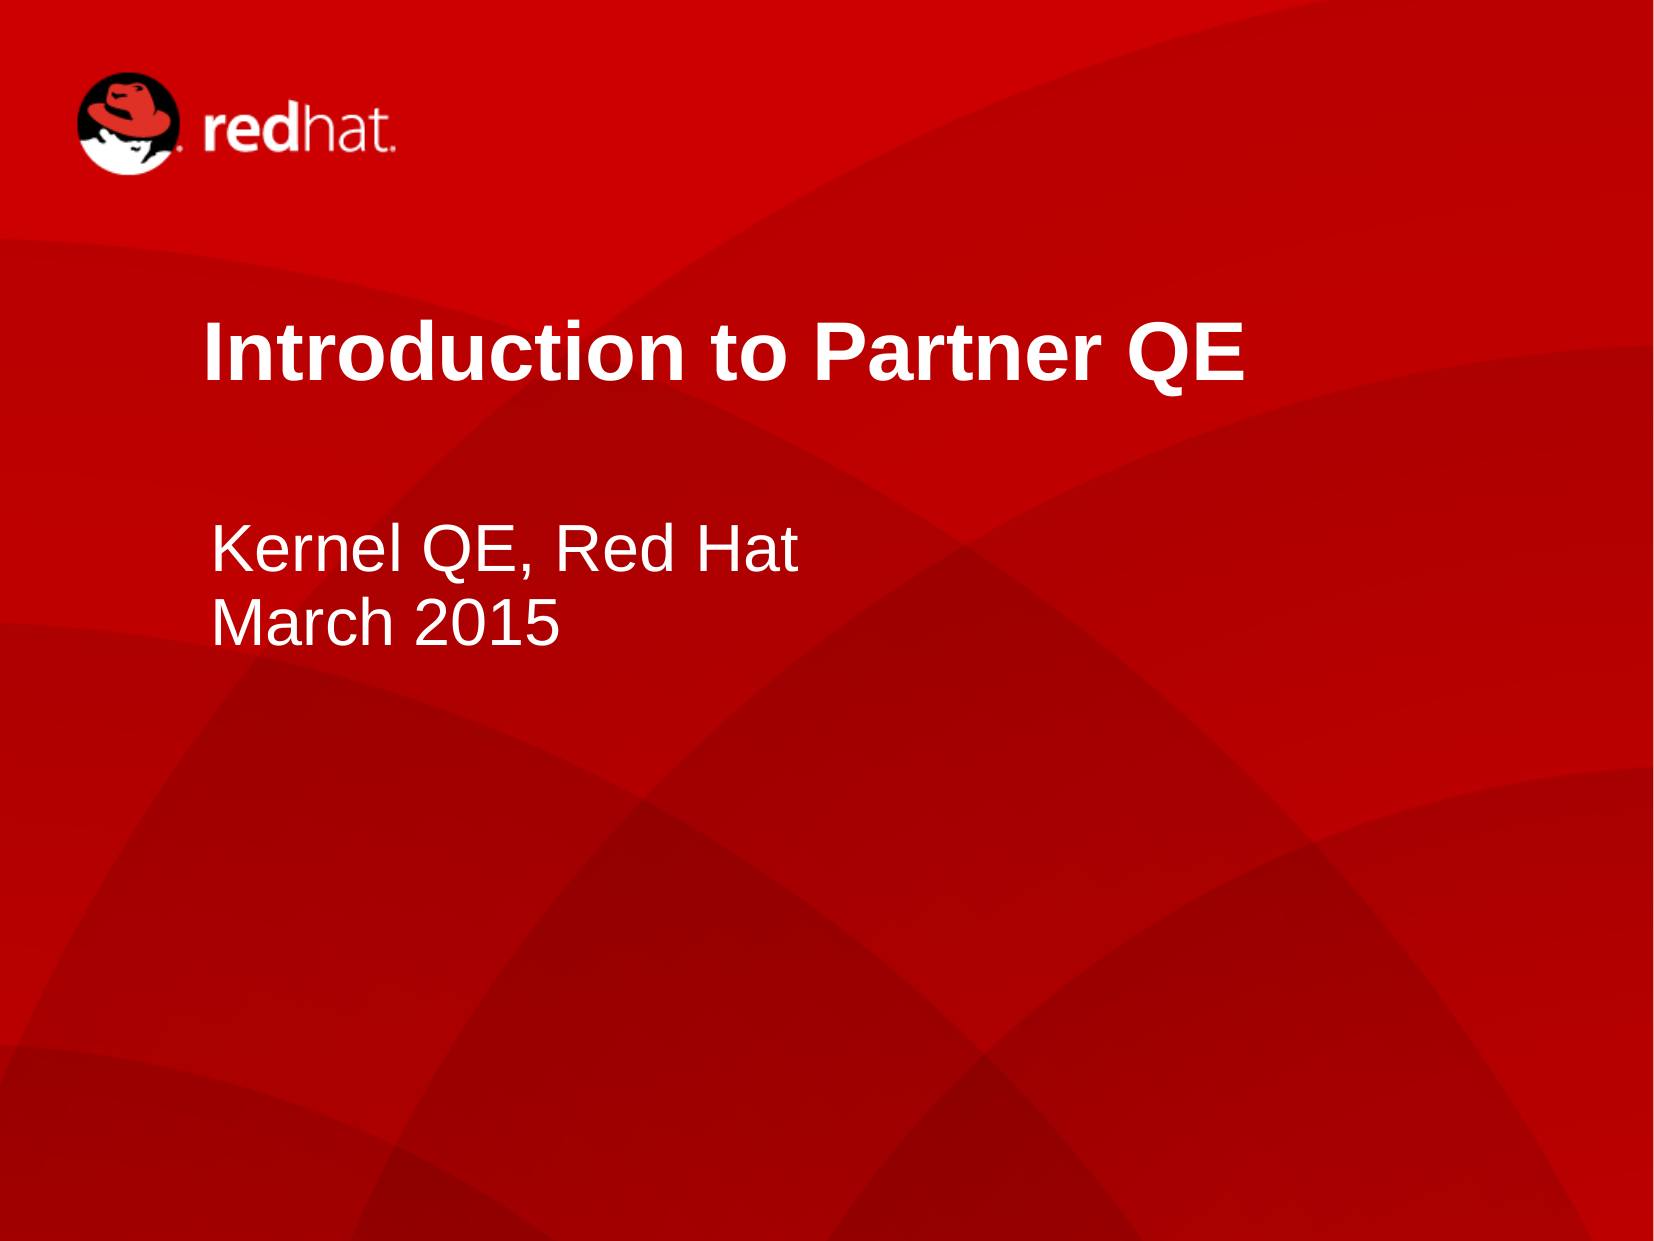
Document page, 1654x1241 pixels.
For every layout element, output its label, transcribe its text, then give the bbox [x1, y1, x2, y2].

picture [0, 0, 1654, 1241]
text_box Introduction to Partner QE [187, 297, 1426, 518]
text_box Kernel QE, Red Hat March 2015 [195, 465, 863, 631]
